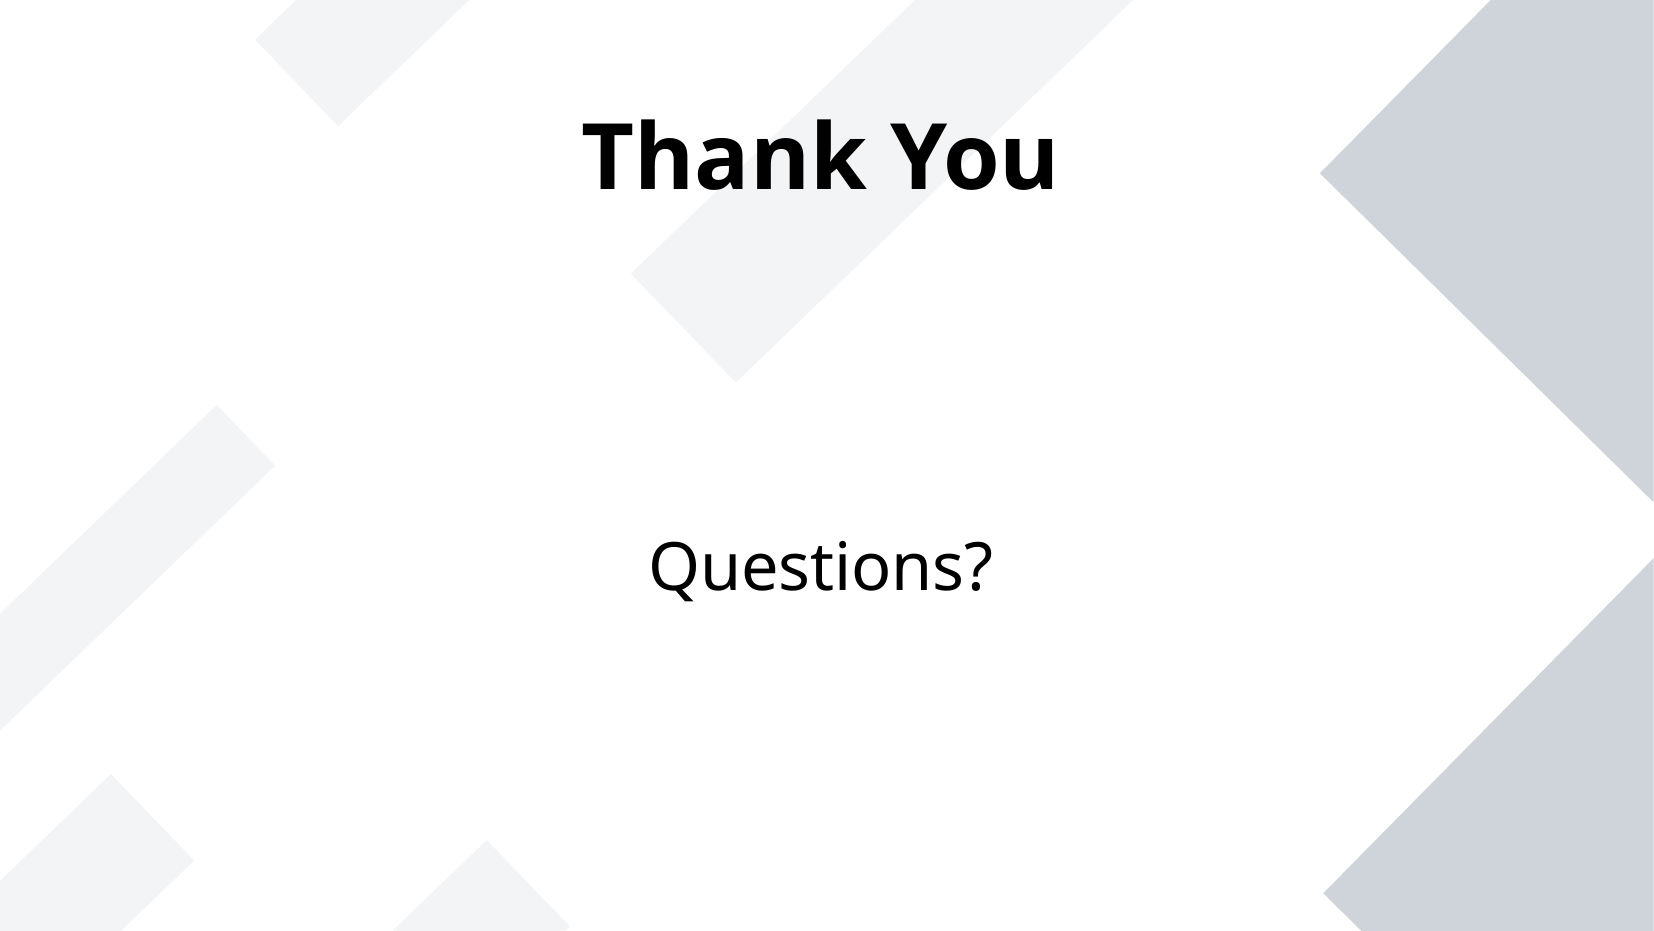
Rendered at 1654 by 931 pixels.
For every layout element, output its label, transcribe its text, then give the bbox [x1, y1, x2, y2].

title Thank You [76, 76, 1565, 233]
list Questions? [76, 295, 1565, 835]
